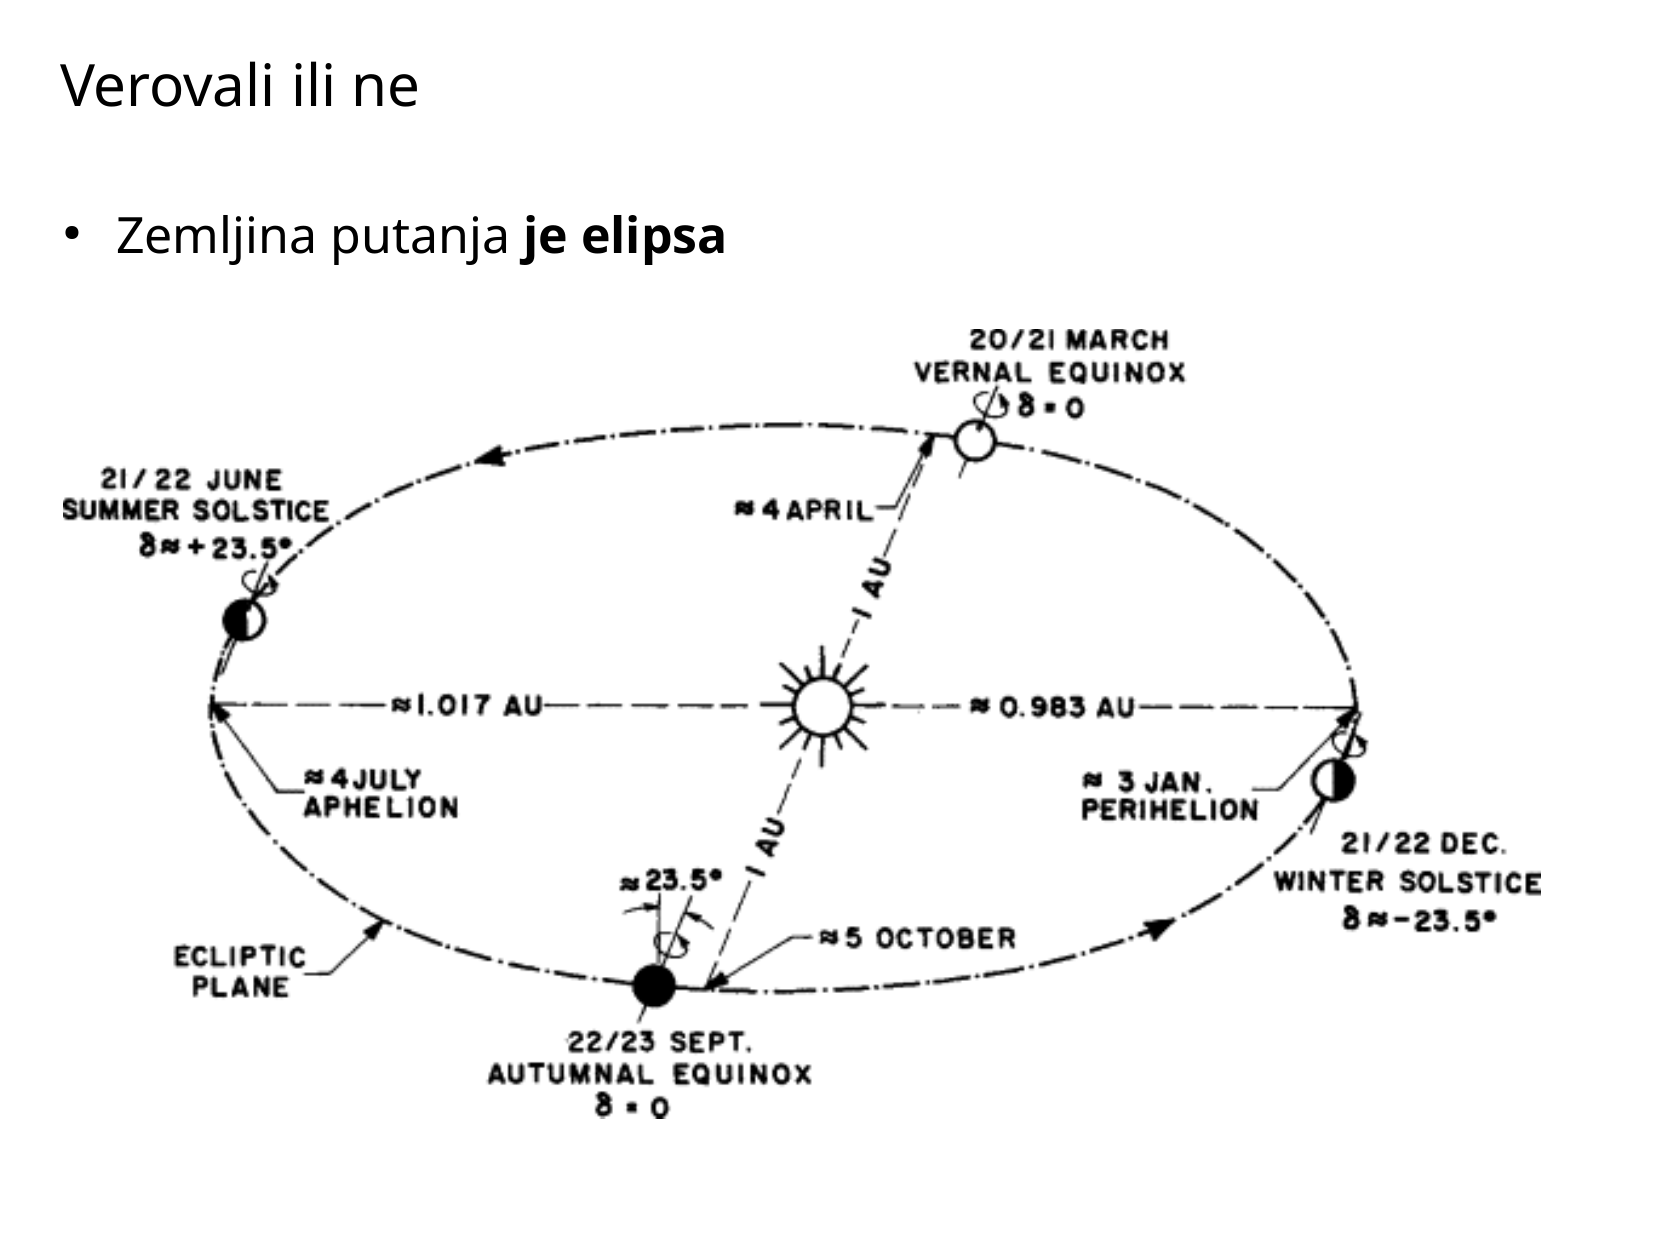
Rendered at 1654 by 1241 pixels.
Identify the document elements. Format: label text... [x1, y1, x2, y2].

list Zemljina putanja je elipsa [45, 199, 1635, 1173]
picture [63, 329, 1541, 1120]
title Verovali ili ne [59, 17, 1648, 150]
